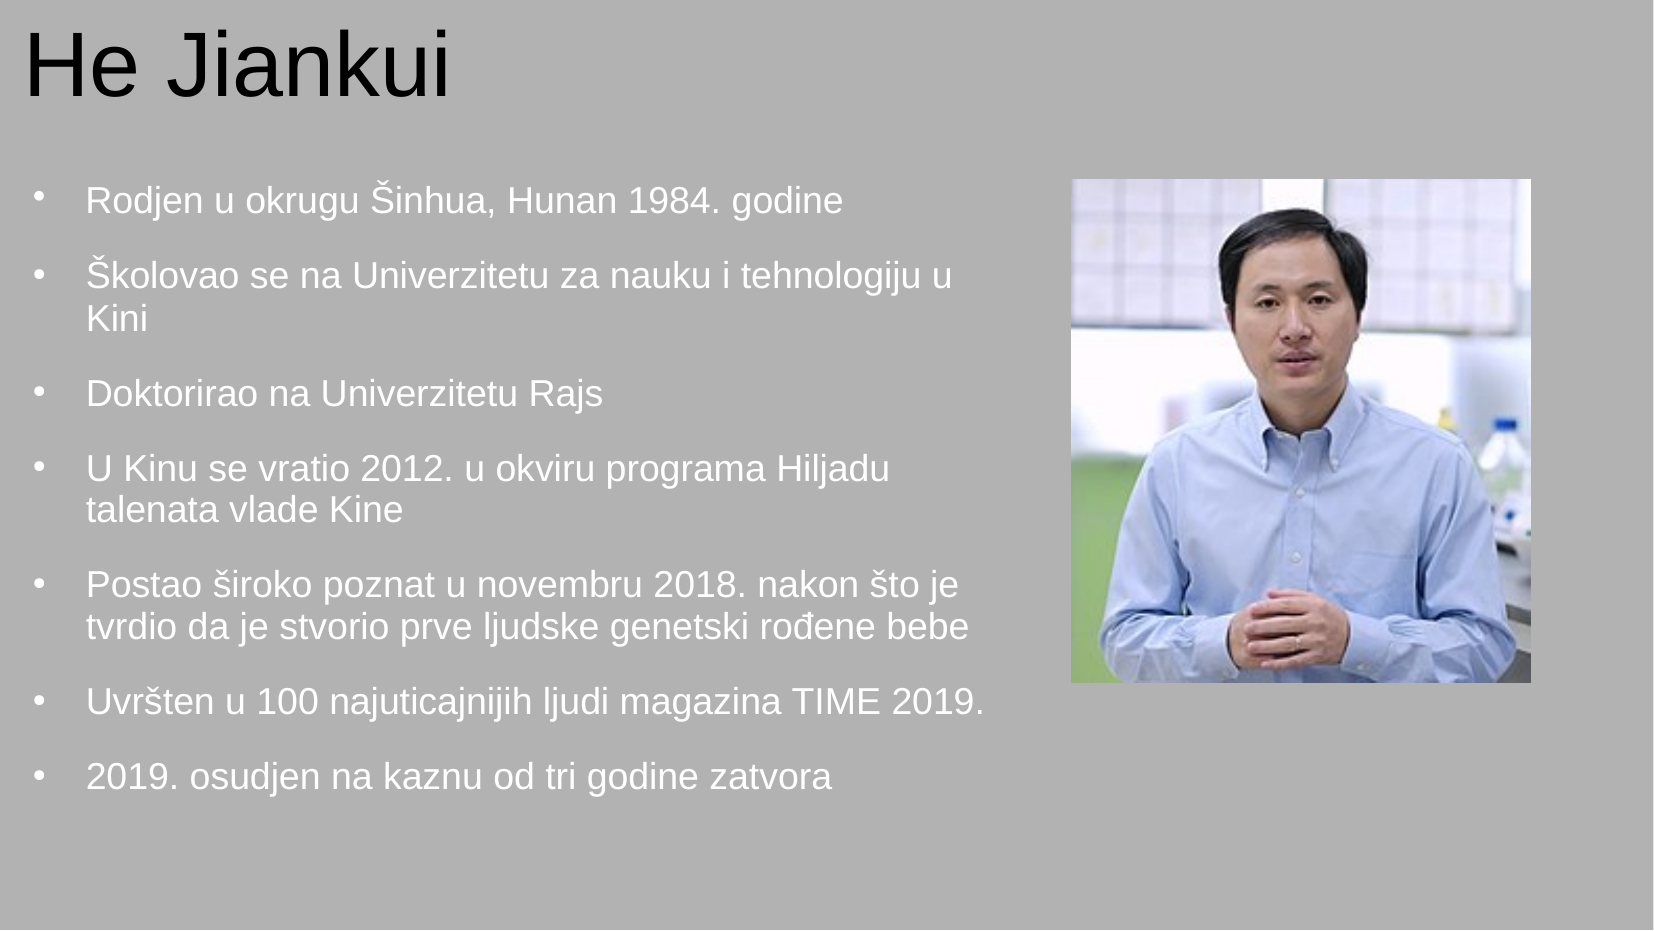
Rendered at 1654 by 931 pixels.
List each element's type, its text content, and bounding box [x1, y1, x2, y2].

list Rodjen u okrugu Šinhua, Hunan 1984. godine Školovao se na Univerzitetu za nauku i tehnologiju u Kini Doktorirao na Univerzitetu Rajs U Kinu se vratio 2012. u okviru programa Hiljadu talenata vlade Kine Postao široko poznat u novembru 2018. nakon što je tvrdio da je stvorio prve ljudske genetski rođene bebe Uvršten u 100 najuticajnijih ljudi magazina TIME 2019. 2019. osudjen na kaznu od tri godine zatvora [15, 180, 1021, 826]
picture [1071, 179, 1531, 683]
title He Jiankui [23, 11, 1589, 119]
